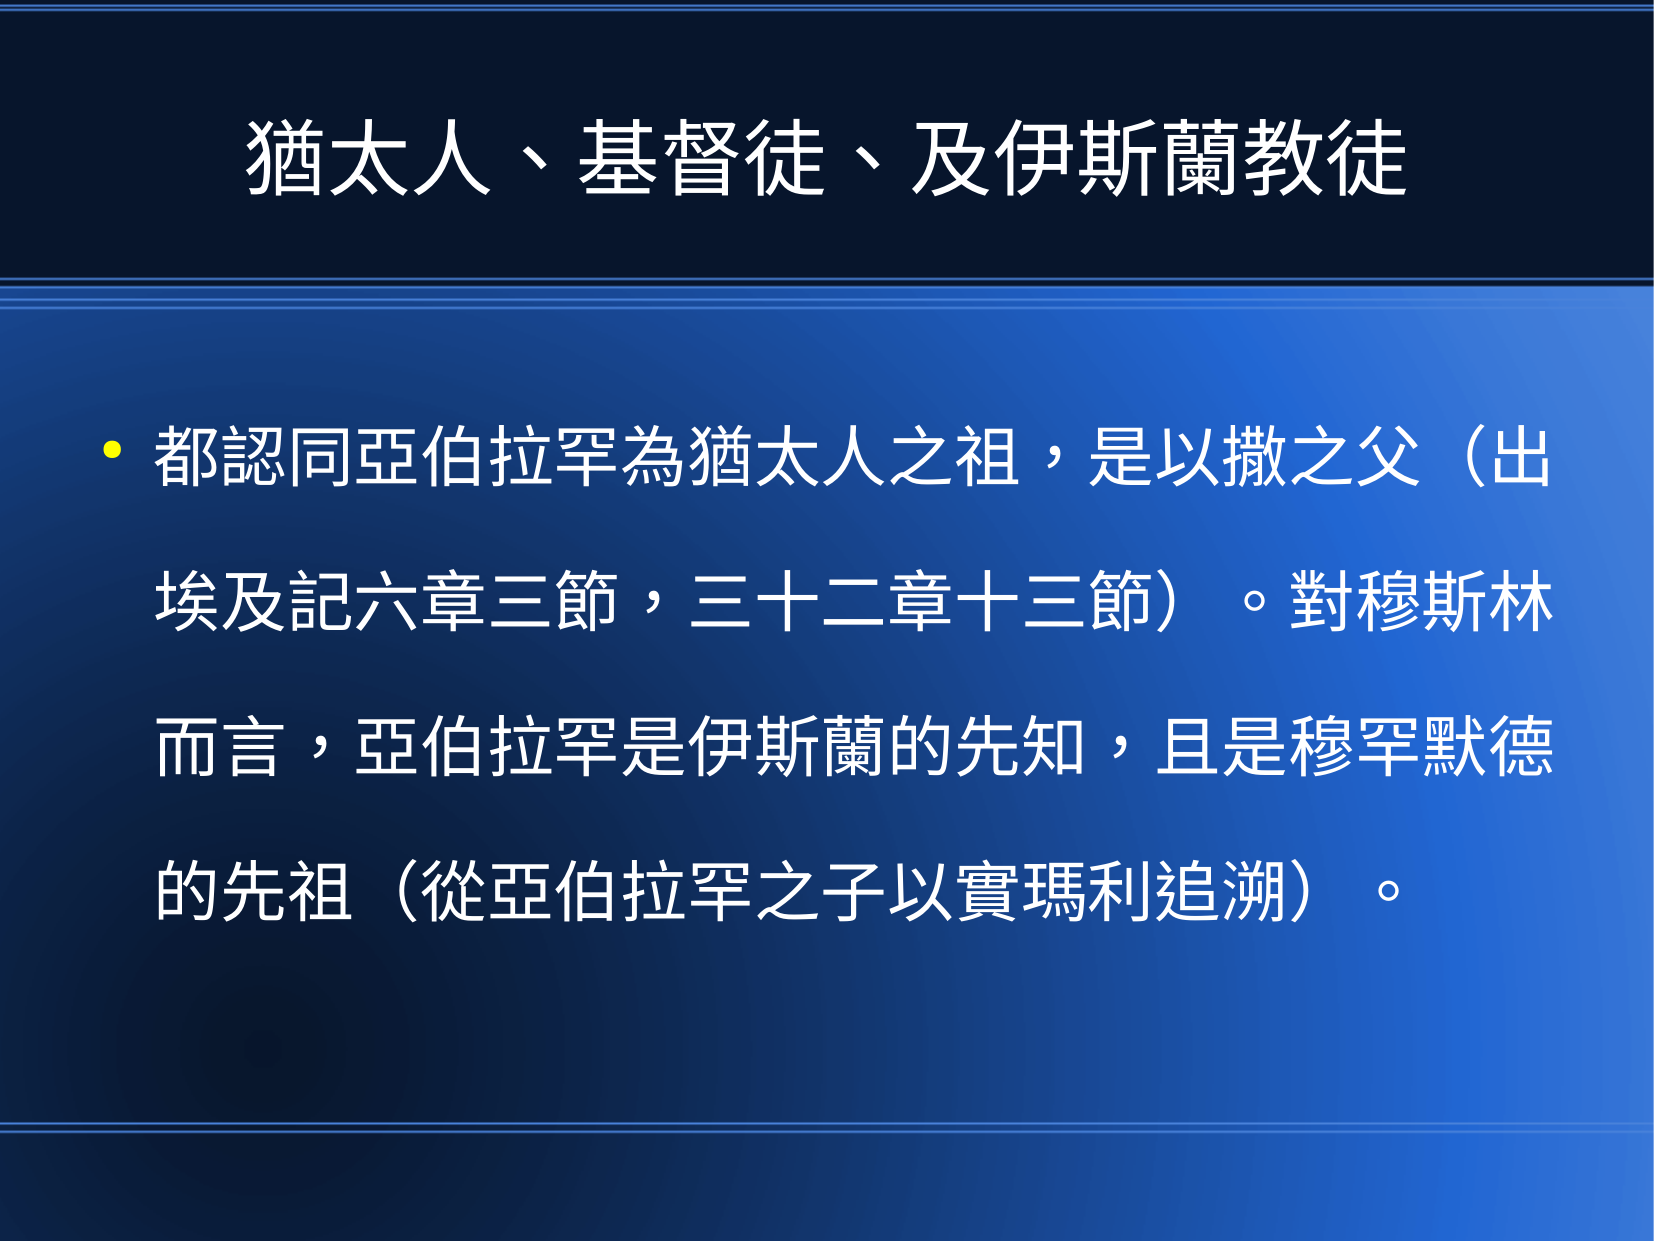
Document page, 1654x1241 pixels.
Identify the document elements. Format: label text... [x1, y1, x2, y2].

title 猶太人、基督徒、及伊斯蘭教徒 [82, 49, 1571, 257]
list 都認同亞伯拉罕為猶太人之祖，是以撒之父（出埃及記六章三節，三十二章十三節）。對穆斯林而言，亞伯拉罕是伊斯蘭的先知，且是穆罕默德的先祖（從亞伯拉罕之子以實瑪利追溯）。 [82, 355, 1571, 1241]
picture [0, 0, 1654, 1241]
